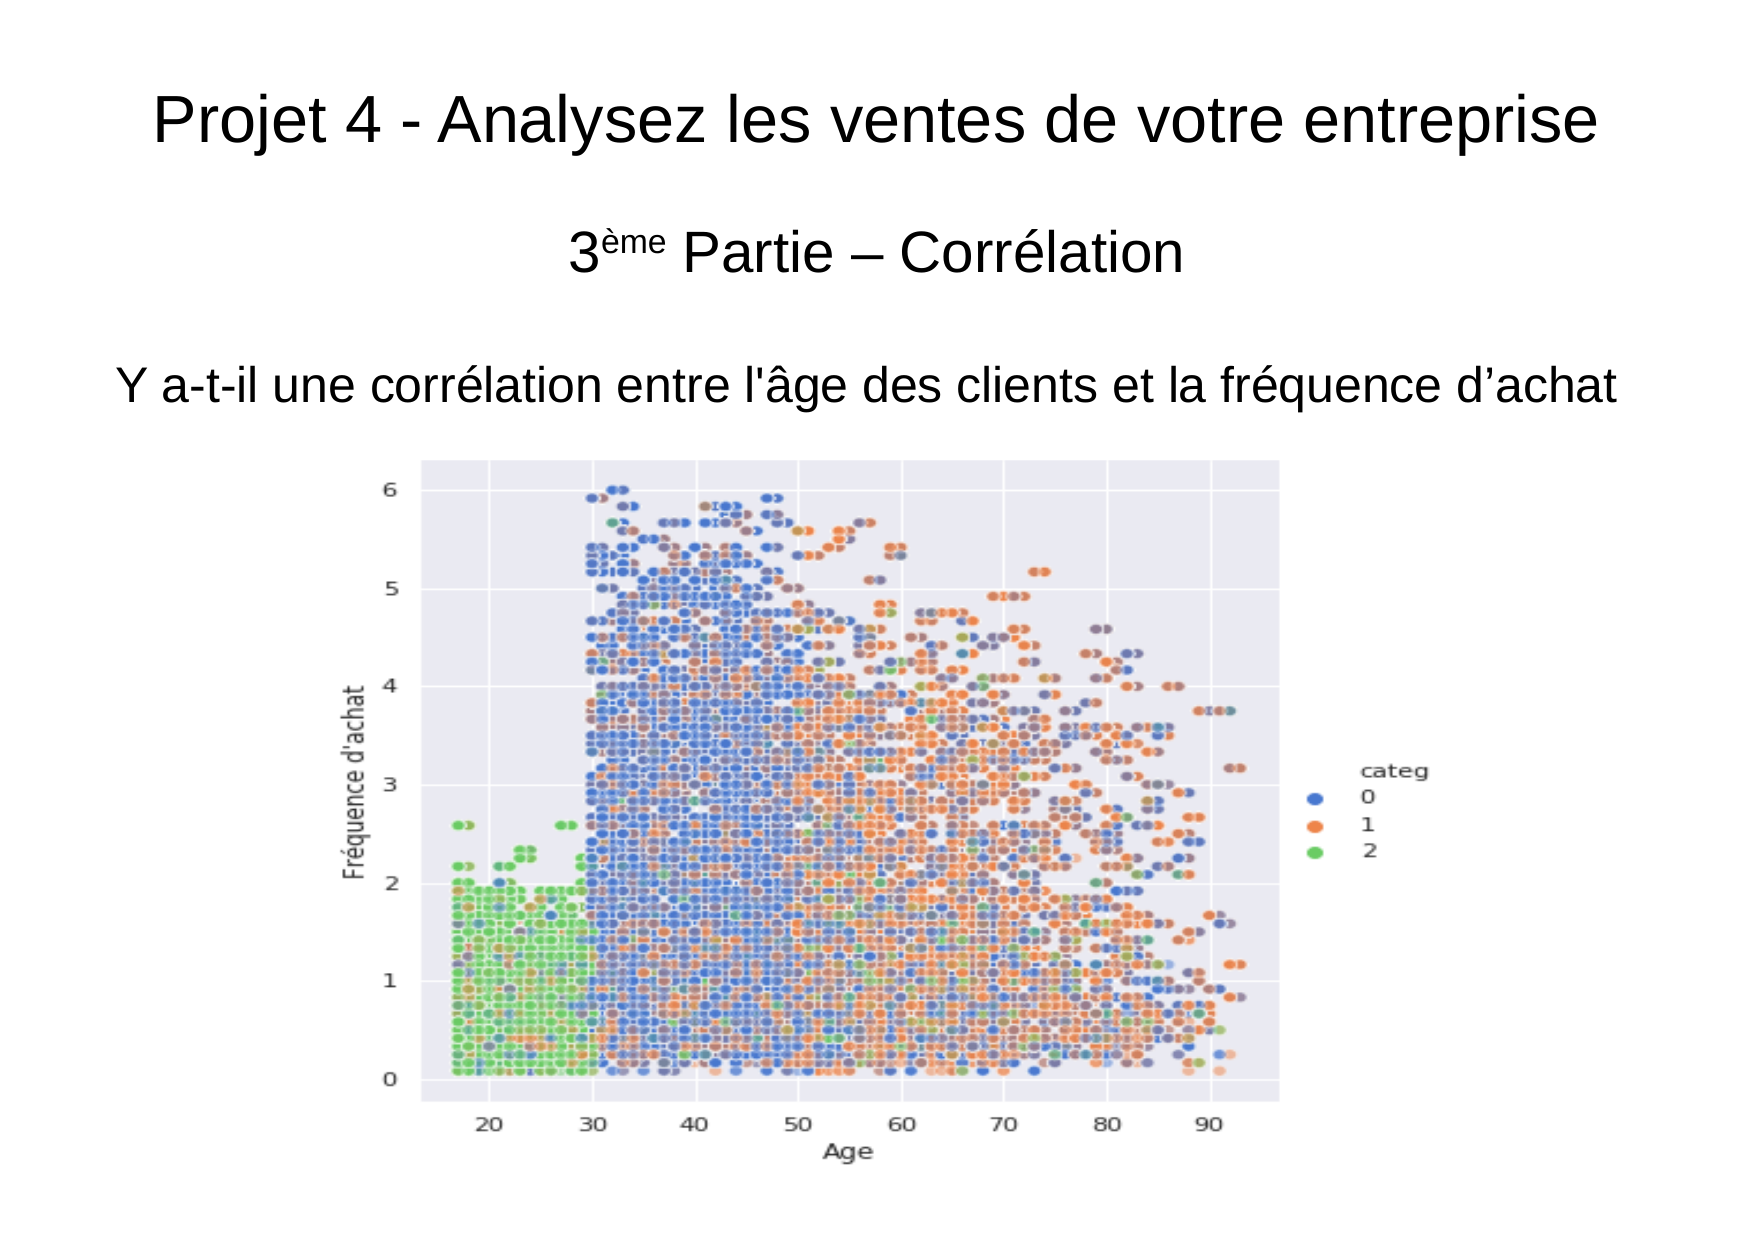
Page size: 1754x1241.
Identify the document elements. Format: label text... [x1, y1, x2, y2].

text_box Y a-t-il une corrélation entre l'âge des clients et la fréquence d’achat [106, 321, 1642, 449]
picture [295, 460, 1453, 1187]
text_box 3ème Partie – Corrélation [141, 189, 1614, 317]
title Projet 4 - Analysez les ventes de votre entreprise [141, 48, 1614, 189]
